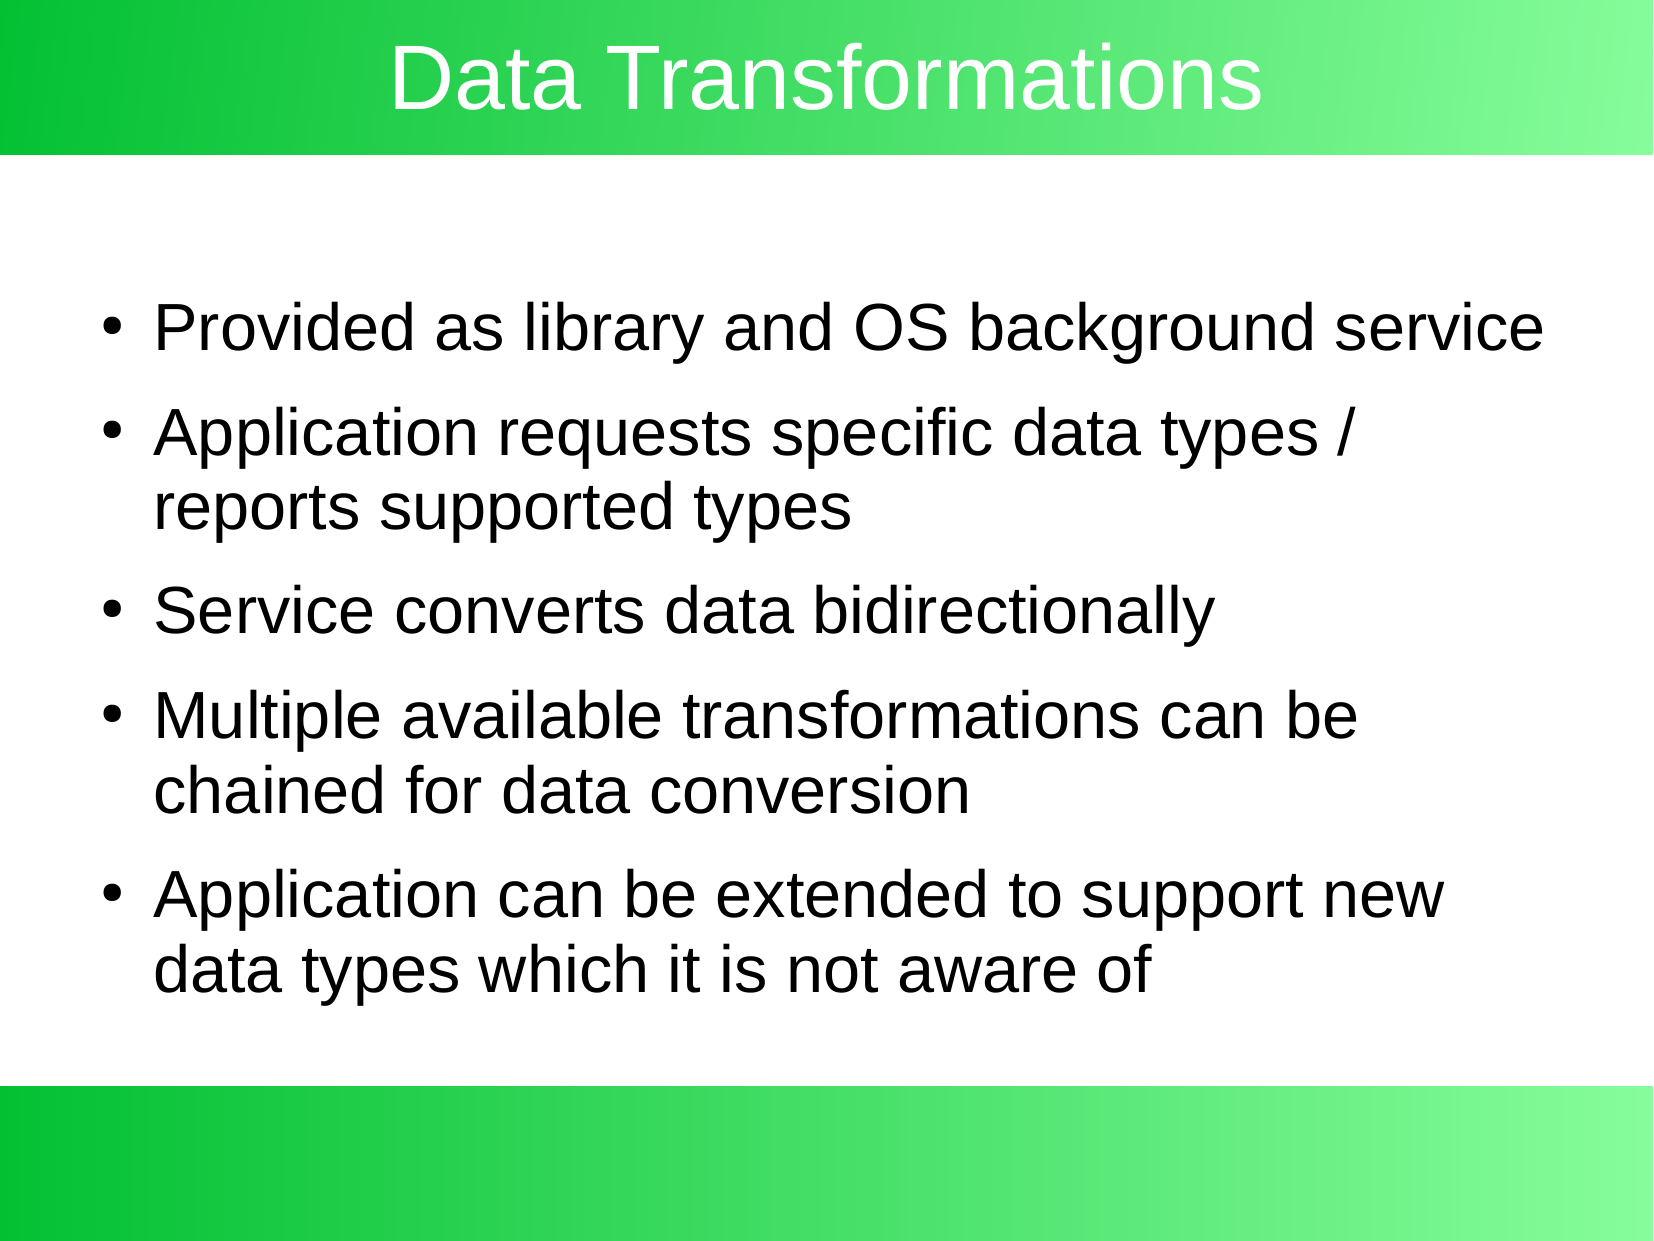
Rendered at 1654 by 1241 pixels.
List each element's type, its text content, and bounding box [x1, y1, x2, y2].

list Provided as library and OS background service Application requests specific data types / reports supported types Service converts data bidirectionally Multiple available transformations can be chained for data conversion Application can be extended to support new data types which it is not aware of [82, 290, 1571, 1010]
title Data Transformations [82, 25, 1571, 130]
